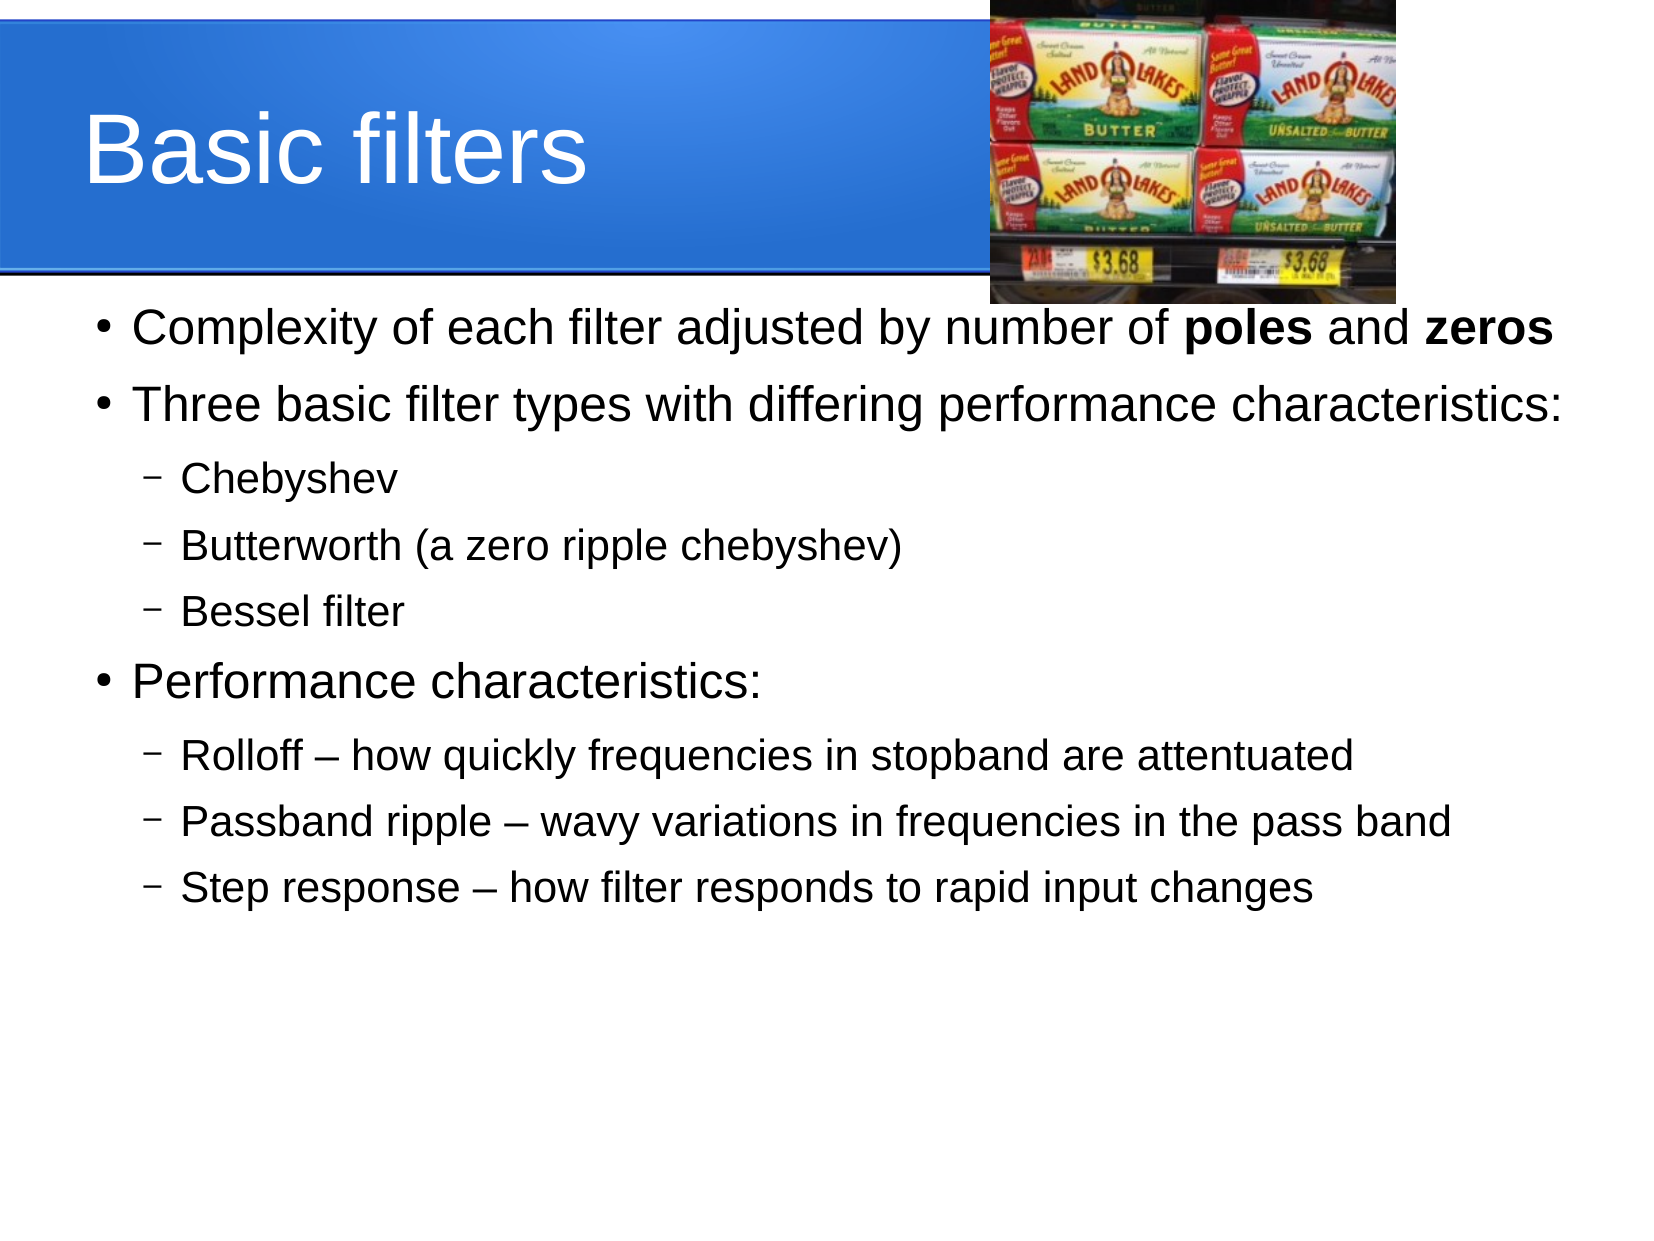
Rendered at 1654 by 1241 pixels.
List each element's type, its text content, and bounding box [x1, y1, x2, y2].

list Complexity of each filter adjusted by number of poles and zeros Three basic filter types with differing performance characteristics: Chebyshev Butterworth (a zero ripple chebyshev) Bessel filter Performance characteristics: Rolloff – how quickly frequencies in stopband are attentuated Passband ripple – wavy variations in frequencies in the pass band Step response – how filter responds to rapid input changes [82, 299, 1571, 1019]
title Basic filters [82, 47, 990, 252]
picture [990, 0, 1396, 304]
